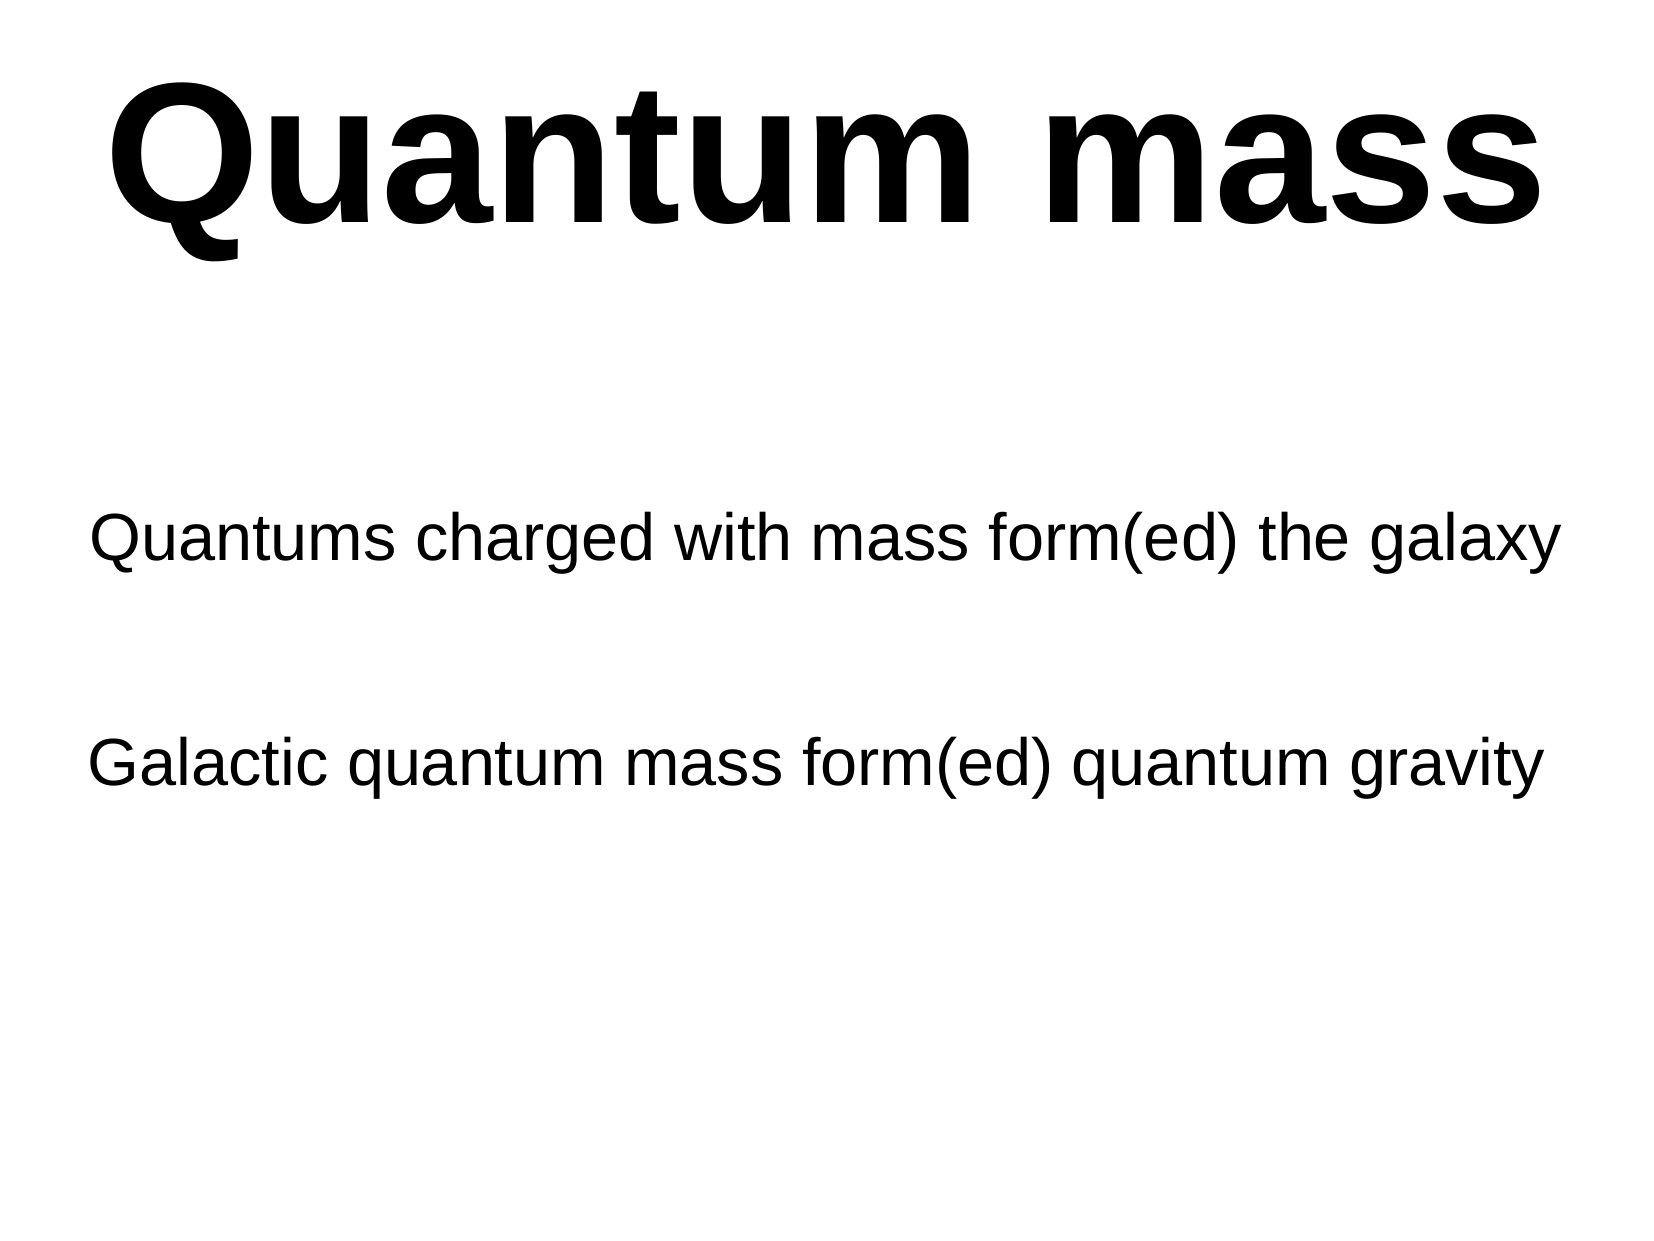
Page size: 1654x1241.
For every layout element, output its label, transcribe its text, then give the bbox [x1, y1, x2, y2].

subtitle Quantums charged with mass form(ed) the galaxy Galactic quantum mass form(ed) quantum gravity [82, 290, 1571, 1010]
title Quantum mass [82, 41, 1571, 265]
